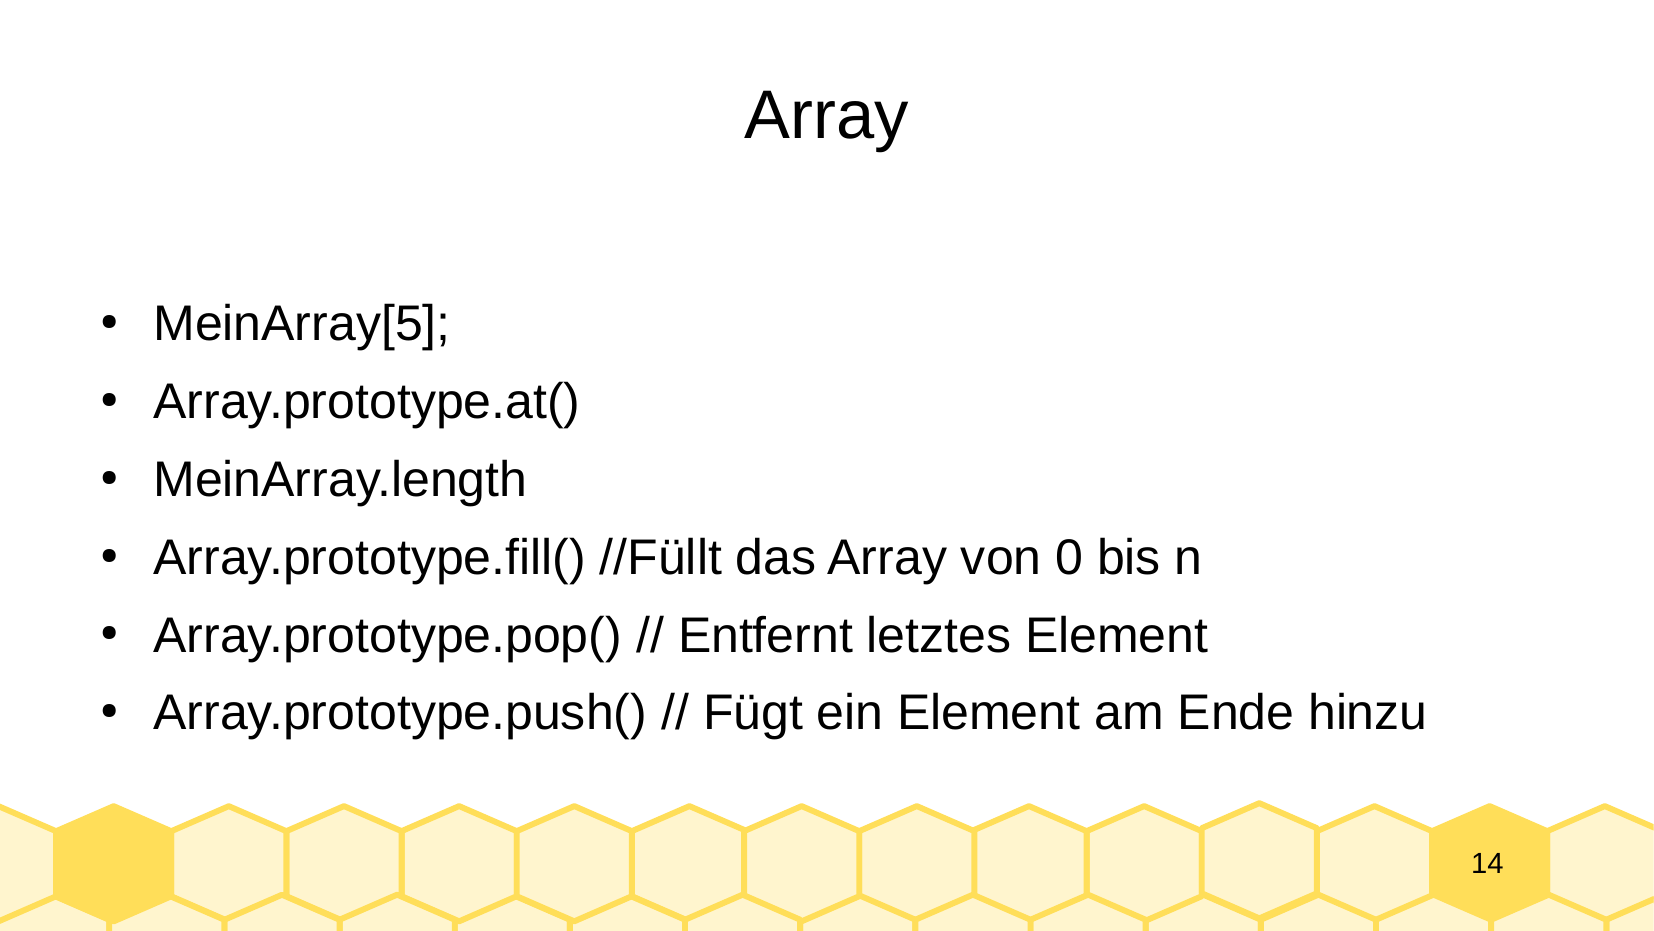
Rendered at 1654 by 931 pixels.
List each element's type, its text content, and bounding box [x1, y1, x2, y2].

list MeinArray[5]; Array.prototype.at() MeinArray.length Array.prototype.fill() //Füllt das Array von 0 bis n Array.prototype.pop() // Entfernt letztes Element Array.prototype.push() // Fügt ein Element am Ende hinzu [82, 217, 1571, 758]
title Array [82, 37, 1571, 193]
